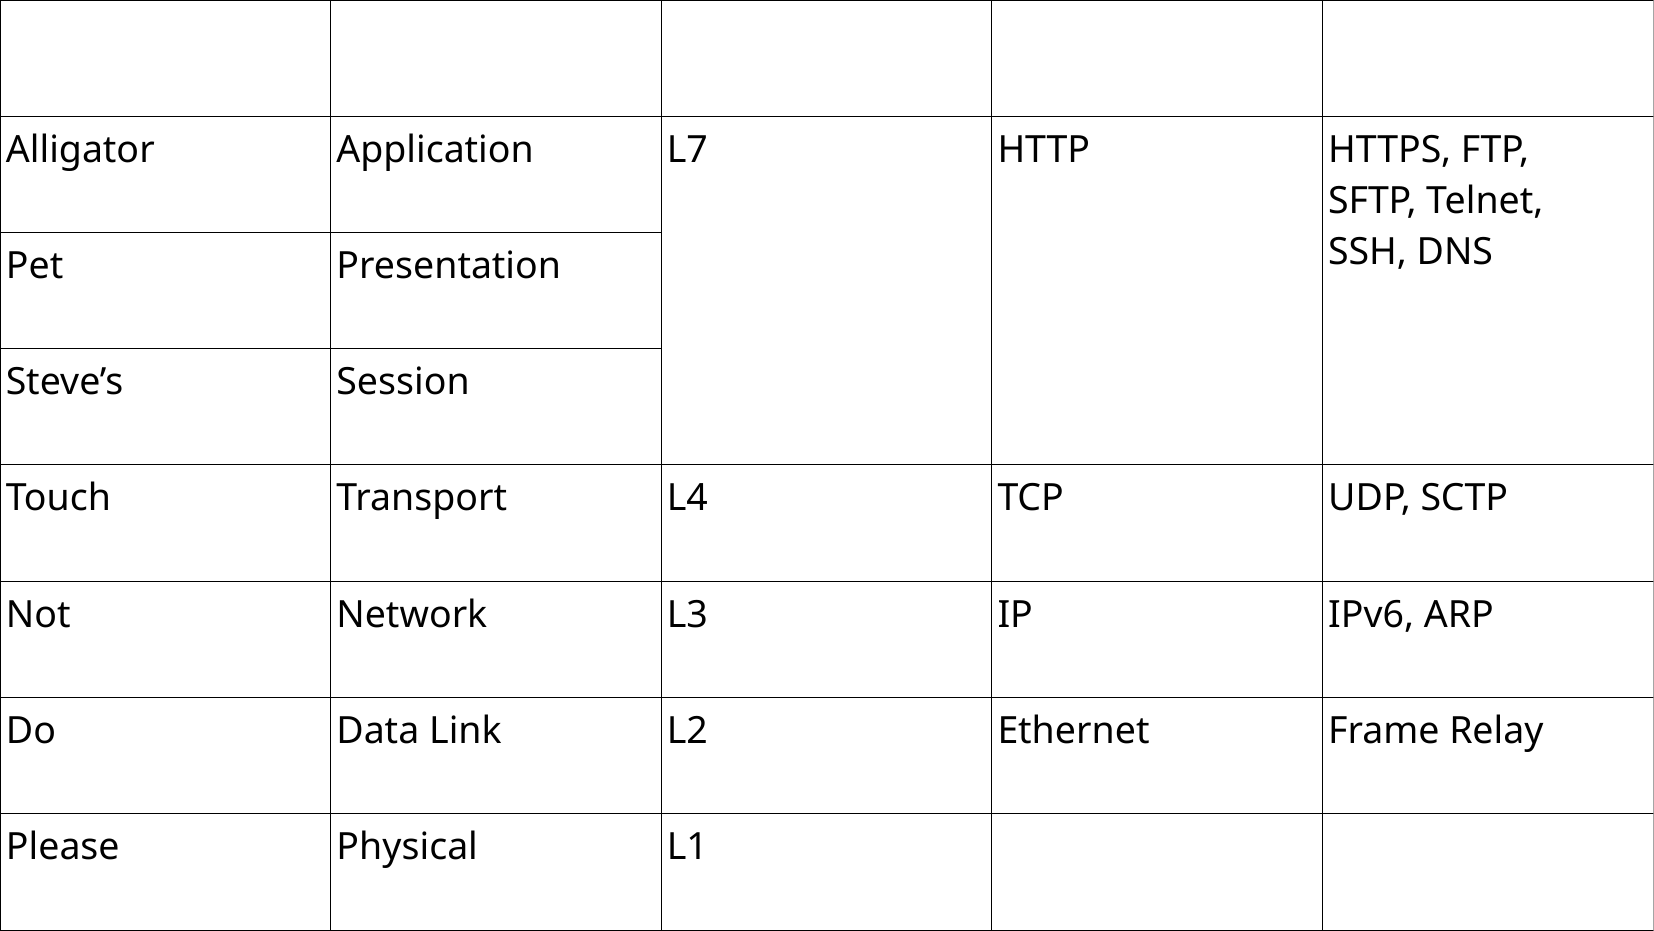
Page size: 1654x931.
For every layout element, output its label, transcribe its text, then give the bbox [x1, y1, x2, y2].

table_cell L2 [662, 698, 991, 813]
table_cell [1323, 814, 1653, 930]
table_cell L1 [662, 814, 991, 930]
table_cell HTTPS, FTP, SFTP, Telnet, SSH, DNS [1323, 117, 1653, 464]
table_cell Data Link [331, 698, 661, 813]
table_header [1323, 1, 1653, 116]
table_cell Presentation [331, 233, 661, 348]
table_cell Steve’s [1, 349, 330, 464]
table_cell Pet [1, 233, 330, 348]
table_cell L3 [662, 582, 991, 697]
table_cell Frame Relay [1323, 698, 1653, 813]
table_header [331, 1, 661, 116]
table_cell IP [992, 582, 1322, 697]
table_cell Physical [331, 814, 661, 930]
table_cell Transport [331, 465, 661, 581]
table_cell TCP [992, 465, 1322, 581]
table_cell Ethernet [992, 698, 1322, 813]
table_cell L4 [662, 465, 991, 581]
table_cell Session [331, 349, 661, 464]
table_cell Not [1, 582, 330, 697]
table_header [992, 1, 1322, 116]
table_header [662, 1, 991, 116]
table_cell Do [1, 698, 330, 813]
table_cell Network [331, 582, 661, 697]
table_cell [992, 814, 1322, 930]
table_header [1, 1, 330, 116]
table_cell Application [331, 117, 661, 232]
table_cell Alligator [1, 117, 330, 232]
table_cell UDP, SCTP [1323, 465, 1653, 581]
table_cell L7 [662, 117, 991, 464]
table_cell Please [1, 814, 330, 930]
table_cell Touch [1, 465, 330, 581]
table_cell HTTP [992, 117, 1322, 464]
table_cell IPv6, ARP [1323, 582, 1653, 697]
